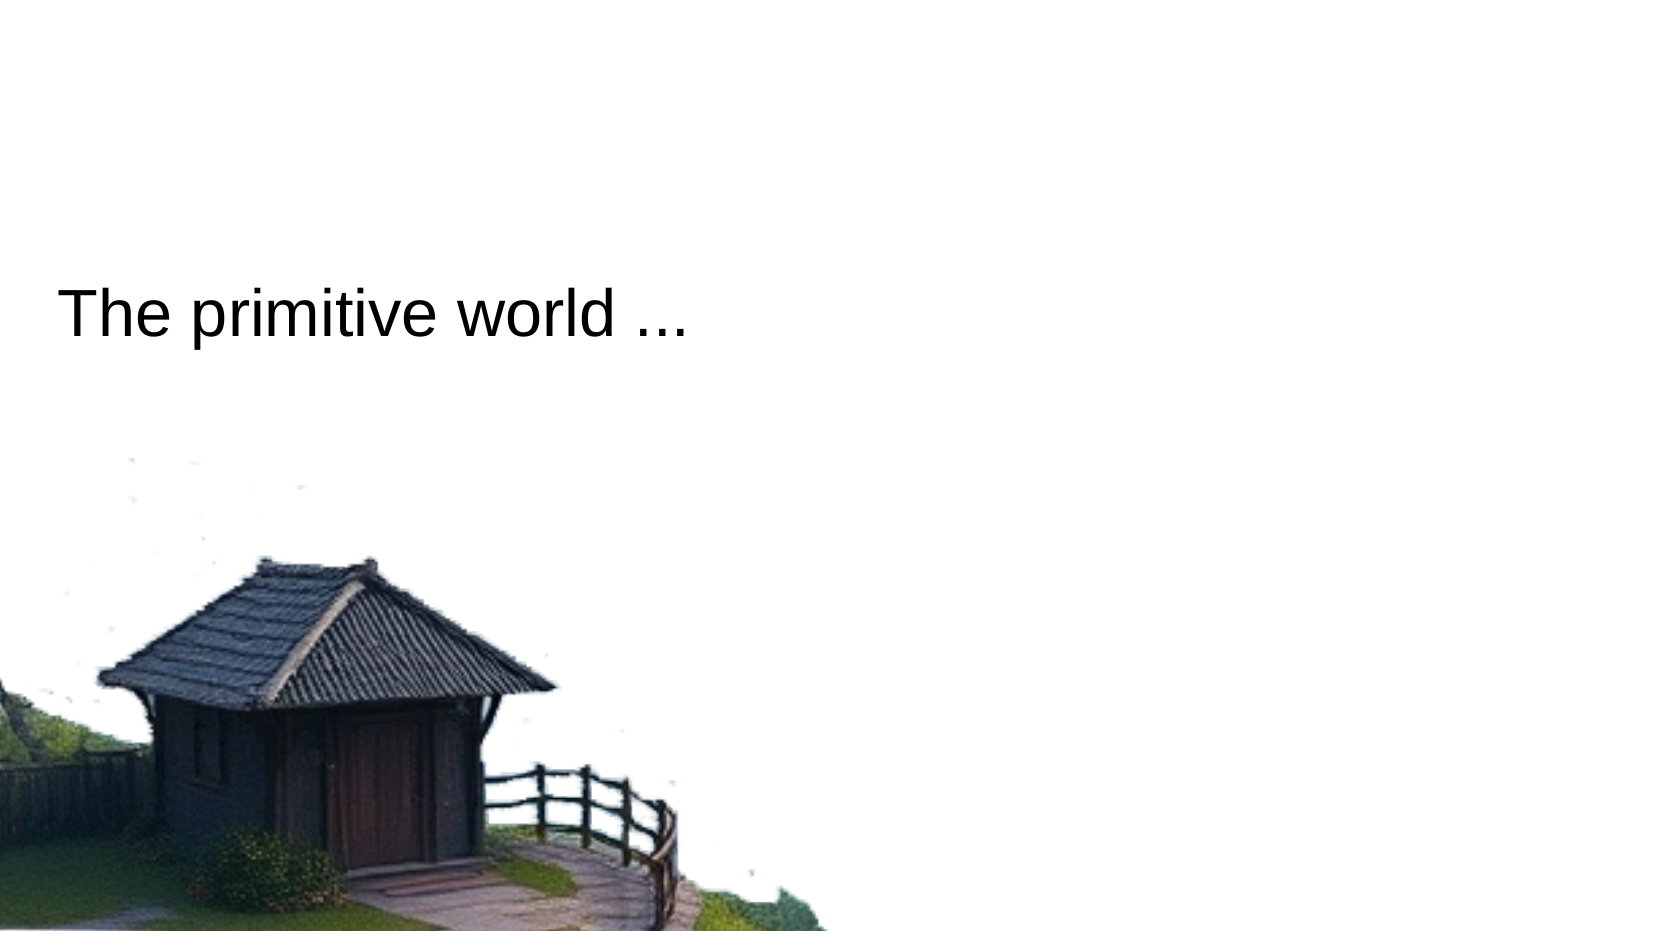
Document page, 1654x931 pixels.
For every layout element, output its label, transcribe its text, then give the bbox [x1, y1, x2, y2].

picture [0, 449, 854, 931]
text_box The primitive world ... [43, 268, 708, 358]
